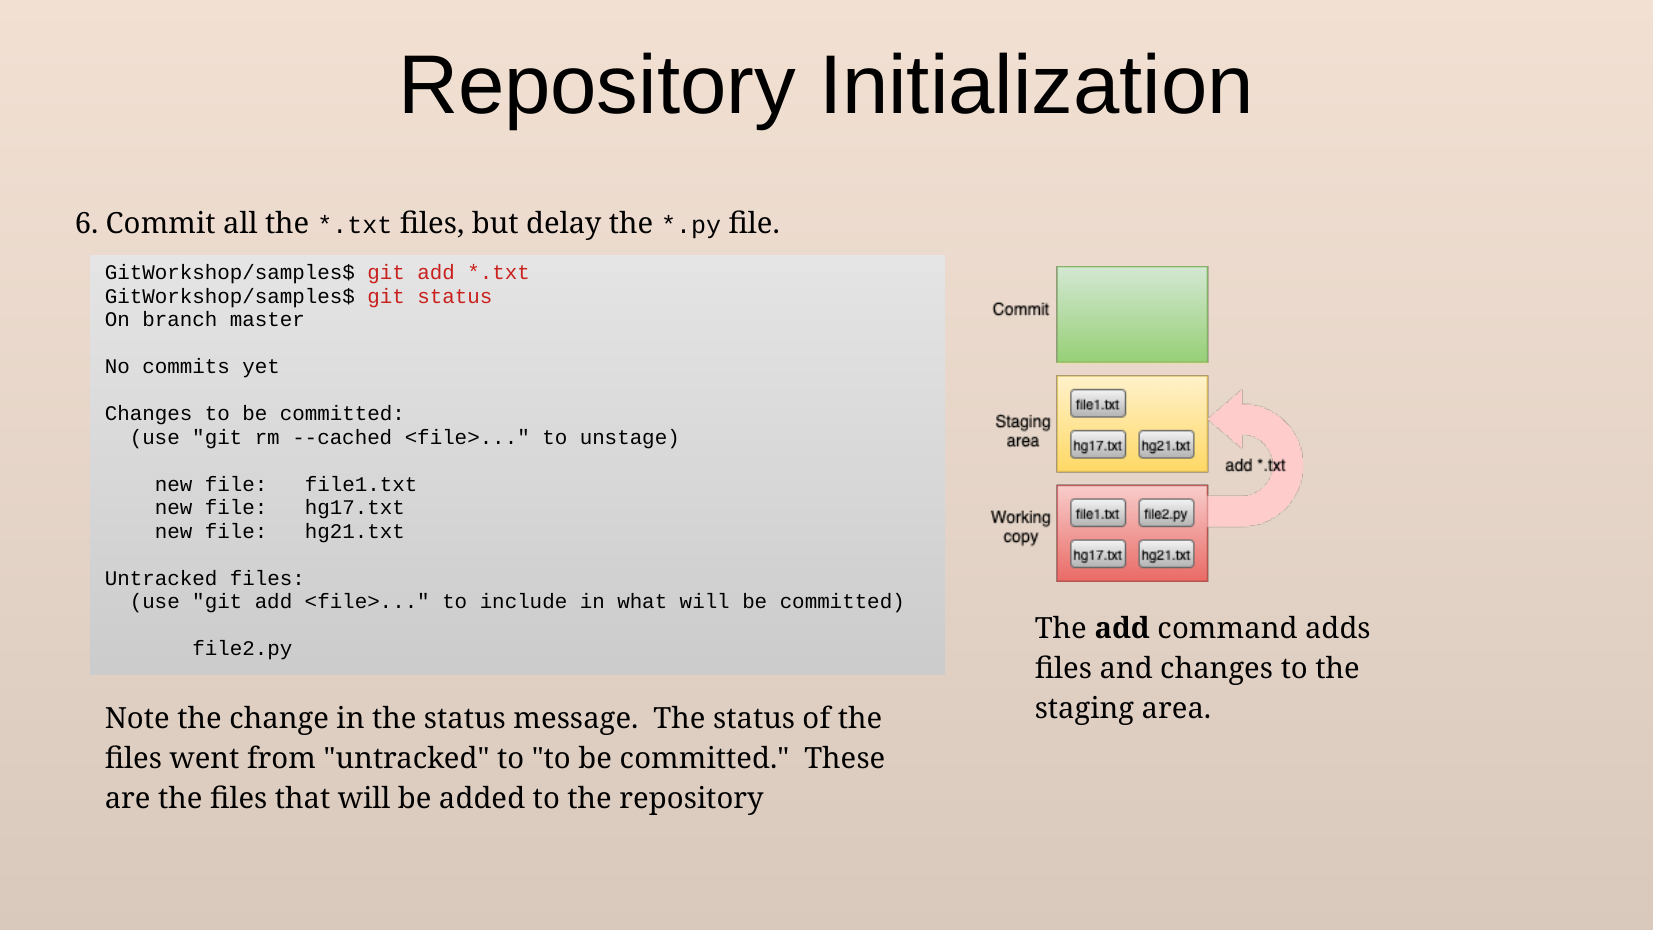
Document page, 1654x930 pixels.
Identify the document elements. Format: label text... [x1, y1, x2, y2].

text_box GitWorkshop/samples$ git add *.txt GitWorkshop/samples$ git status On branch master No commits yet Changes to be committed: (use "git rm --cached <file>..." to unstage) new file: file1.txt new file: hg17.txt new file: hg21.txt Untracked files: (use "git add <file>..." to include in what will be committed) file2.py [90, 255, 946, 676]
text_box 6. Commit all the *.txt files, but delay the *.py file. [60, 194, 871, 243]
text_box The add command adds files and changes to the staging area. [1020, 600, 1411, 681]
title Repository Initialization [82, 19, 1571, 151]
picture [987, 266, 1304, 582]
text_box Note the change in the status message. The status of the files went from "untracked" to "to be committed." These are the files that will be added to the repository [90, 690, 946, 811]
